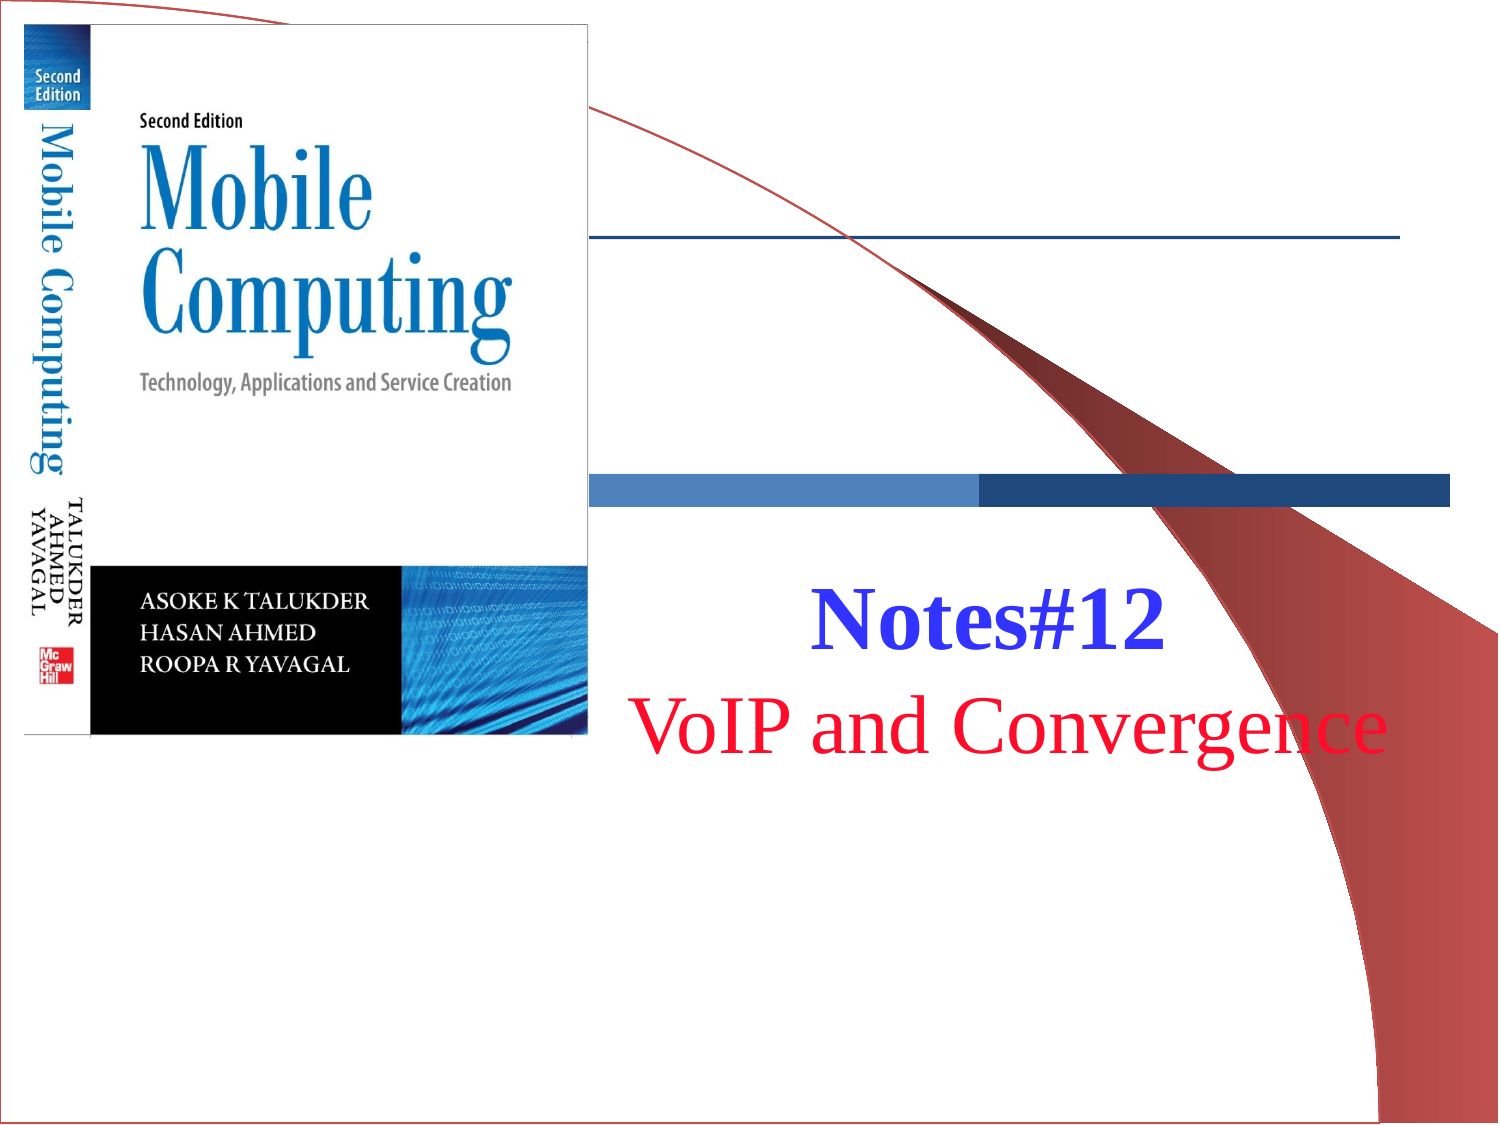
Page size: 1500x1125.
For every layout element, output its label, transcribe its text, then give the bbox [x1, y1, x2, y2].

text_box VoIP and Convergence [612, 662, 1488, 778]
text_box Notes#12 [589, 524, 1463, 700]
picture [24, 24, 589, 738]
